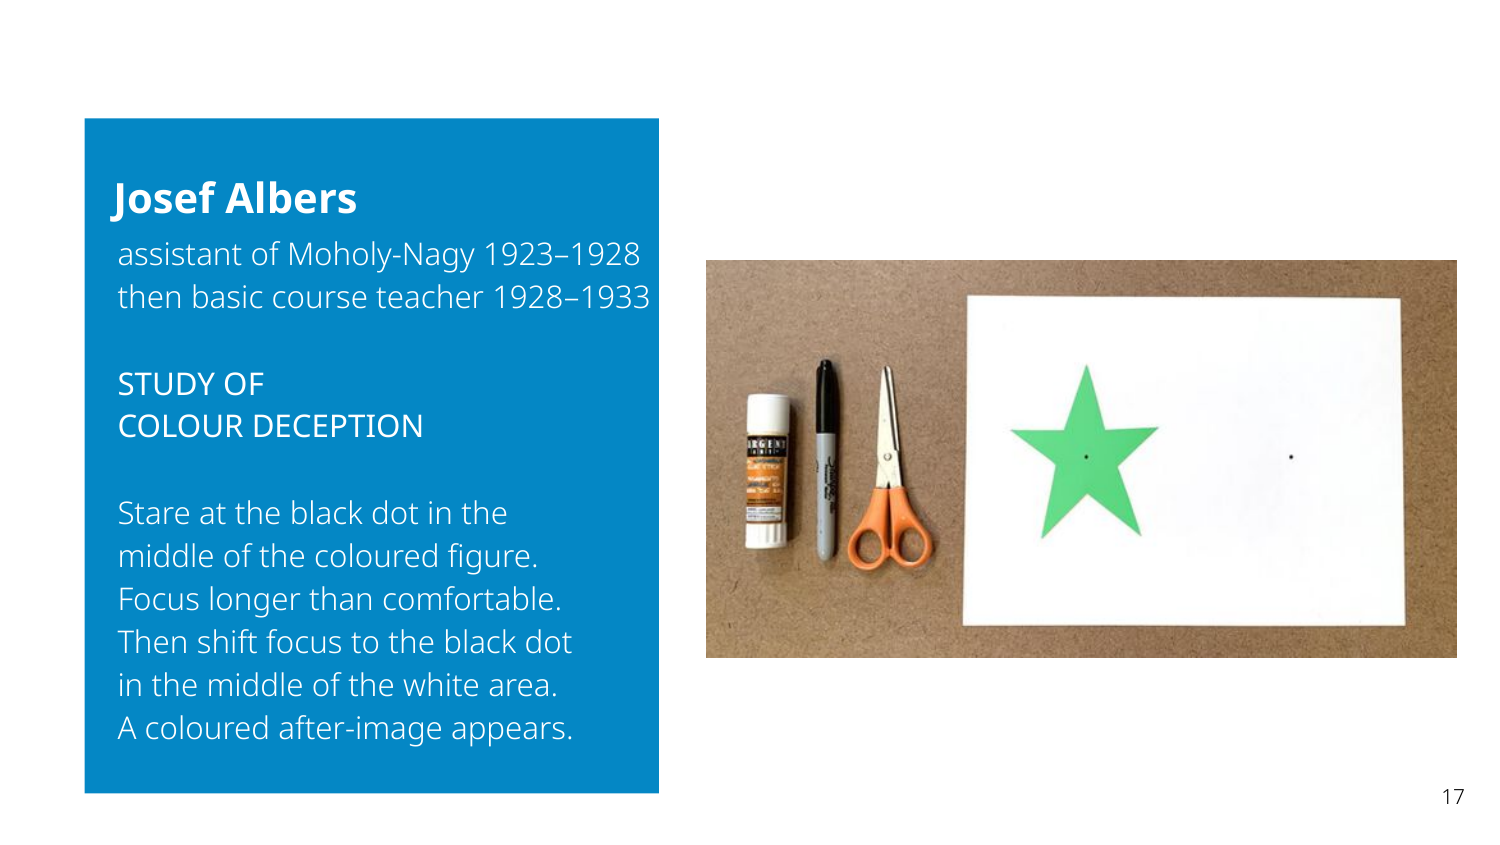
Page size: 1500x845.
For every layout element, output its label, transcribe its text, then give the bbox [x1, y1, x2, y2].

picture [706, 260, 1457, 658]
title assistant of Moholy-Nagy 1923–1928 then basic course teacher 1928–1933 Study of colour deception Stare at the black dot in the middle of the coloured figure. Focus longer than comfortable. Then shift focus to the black dot in the middle of the white area. A coloured after-image appears. [102, 213, 676, 804]
title Josef Albers [98, 169, 665, 252]
